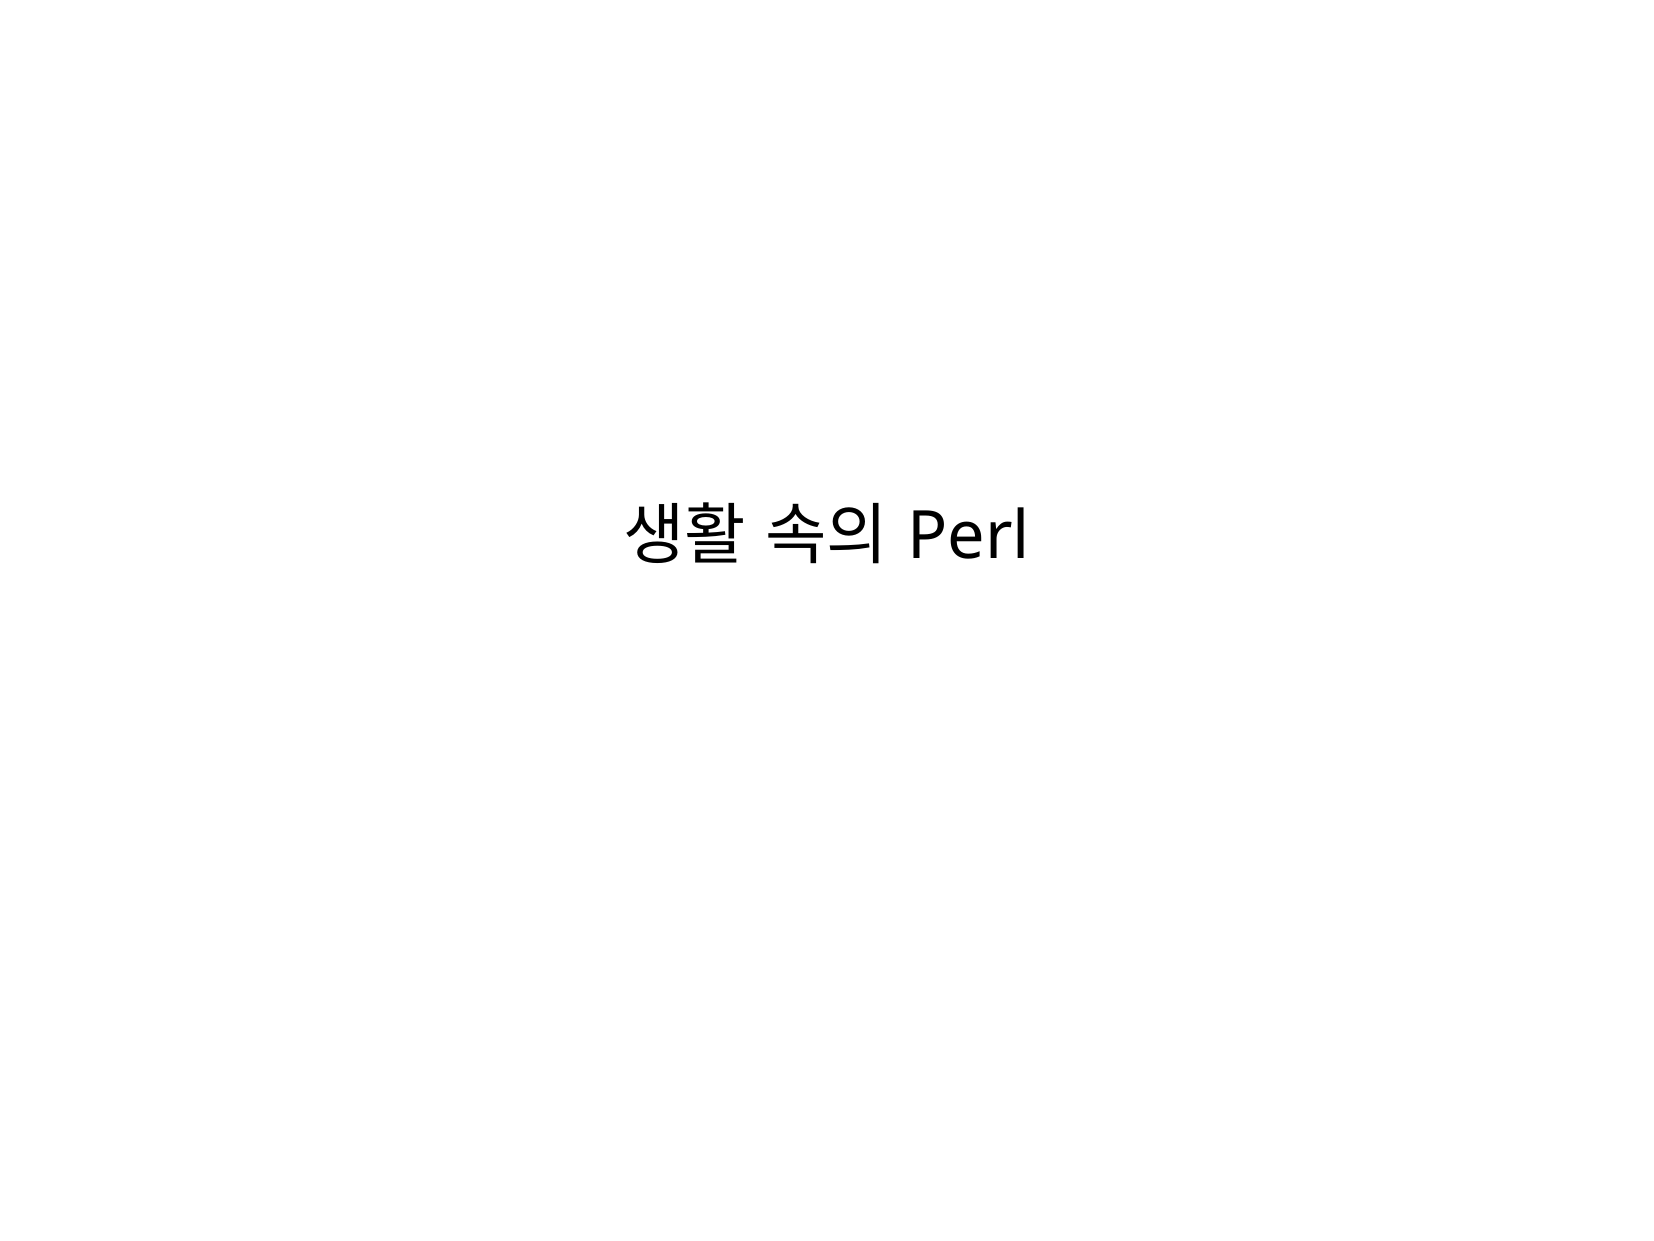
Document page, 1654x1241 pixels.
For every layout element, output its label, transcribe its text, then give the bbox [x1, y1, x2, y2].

subtitle 생활 속의 Perl [82, 49, 1571, 1010]
